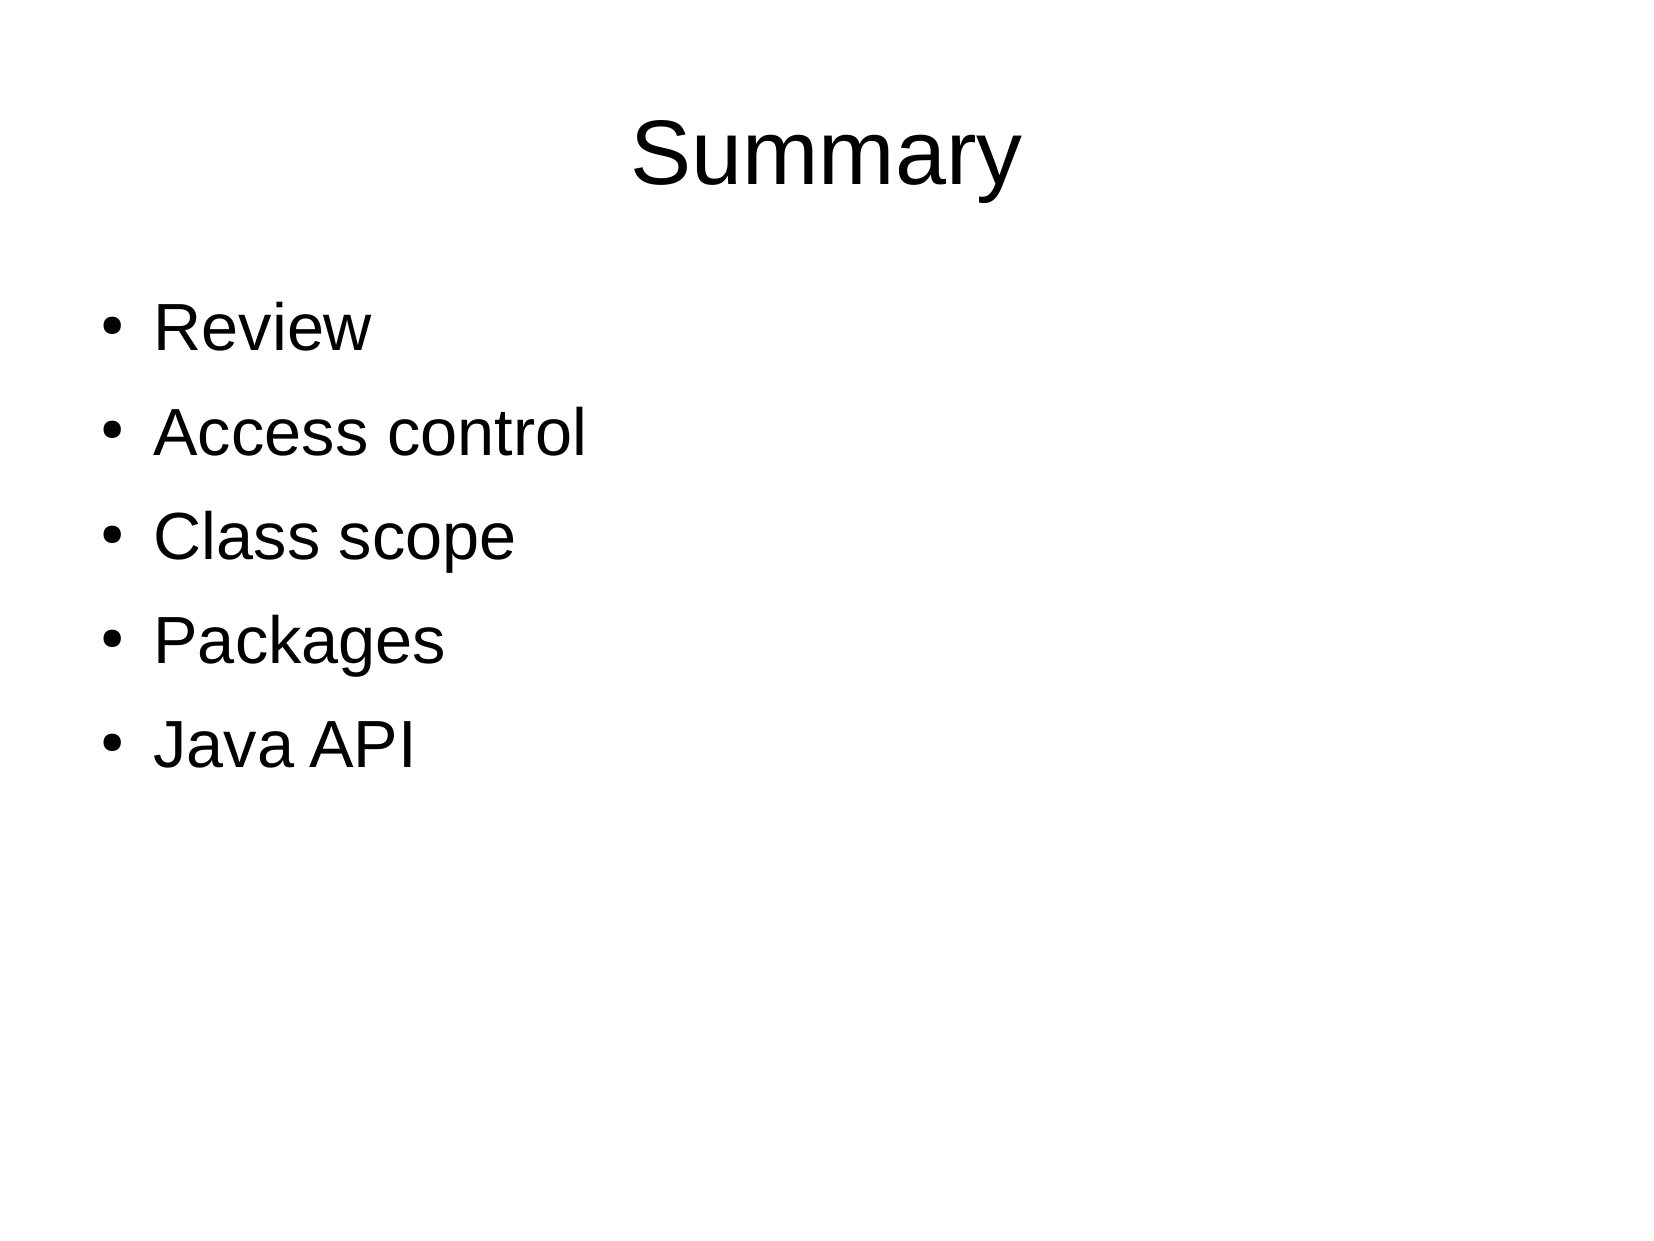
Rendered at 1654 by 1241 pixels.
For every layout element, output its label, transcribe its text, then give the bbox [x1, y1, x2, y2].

title Summary [82, 49, 1571, 257]
list Review Access control Class scope Packages Java API [82, 290, 1571, 1109]
